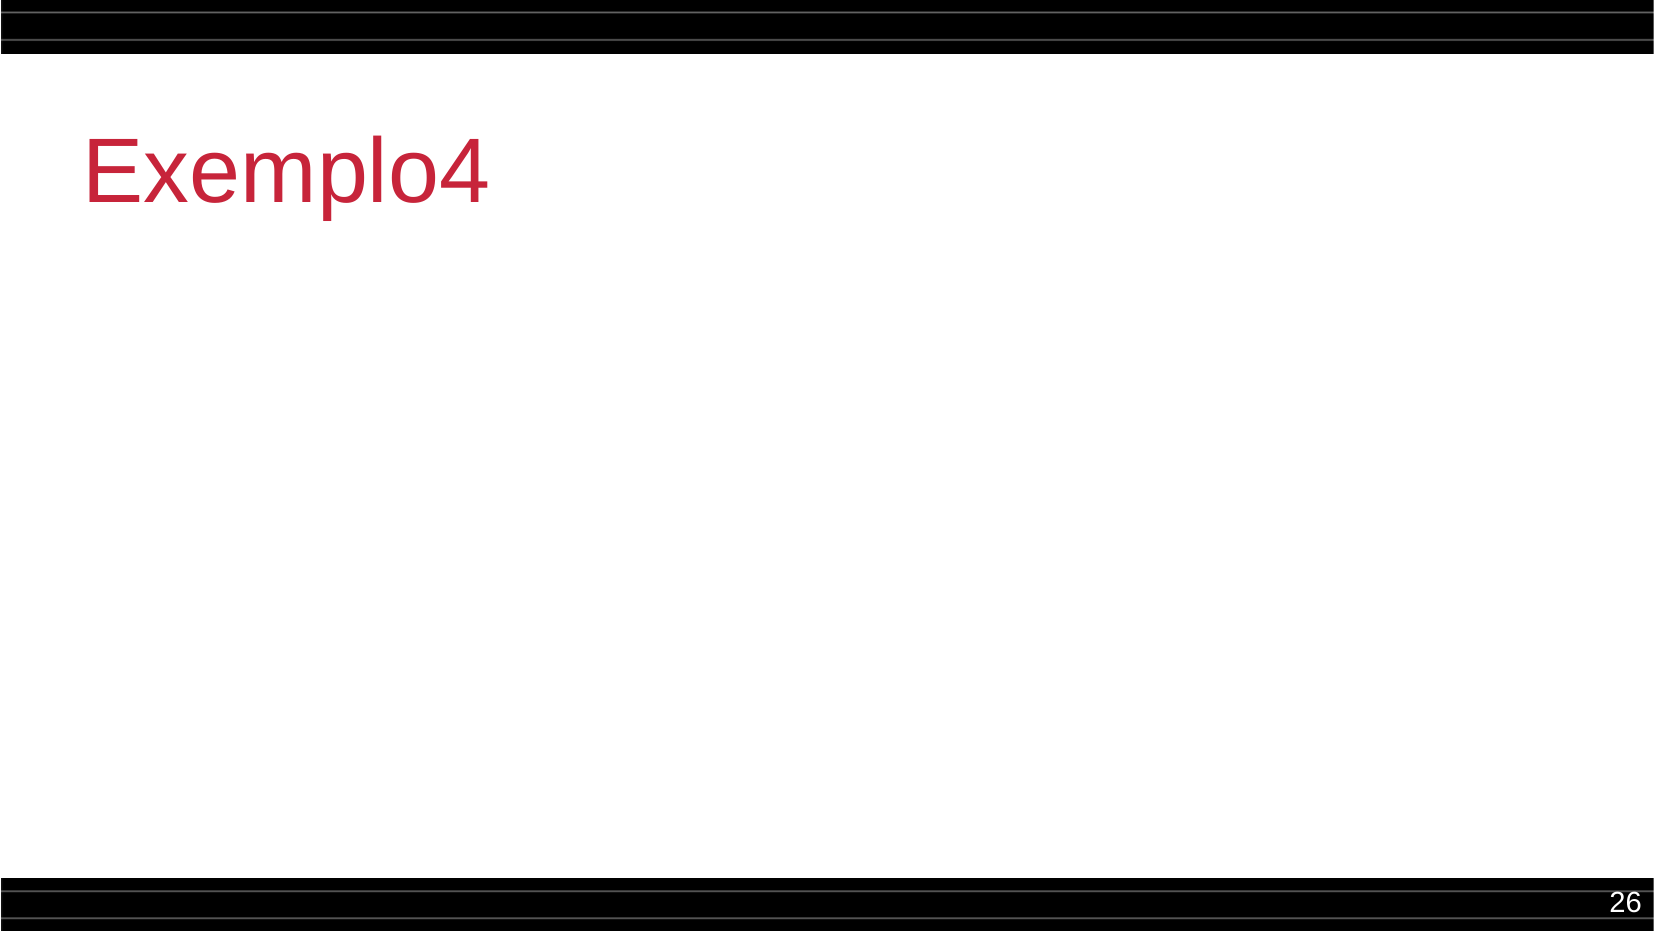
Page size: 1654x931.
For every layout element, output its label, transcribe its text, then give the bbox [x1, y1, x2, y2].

title Exemplo4 [82, 92, 1571, 249]
picture [1, 0, 1654, 54]
picture [1, 878, 1654, 931]
